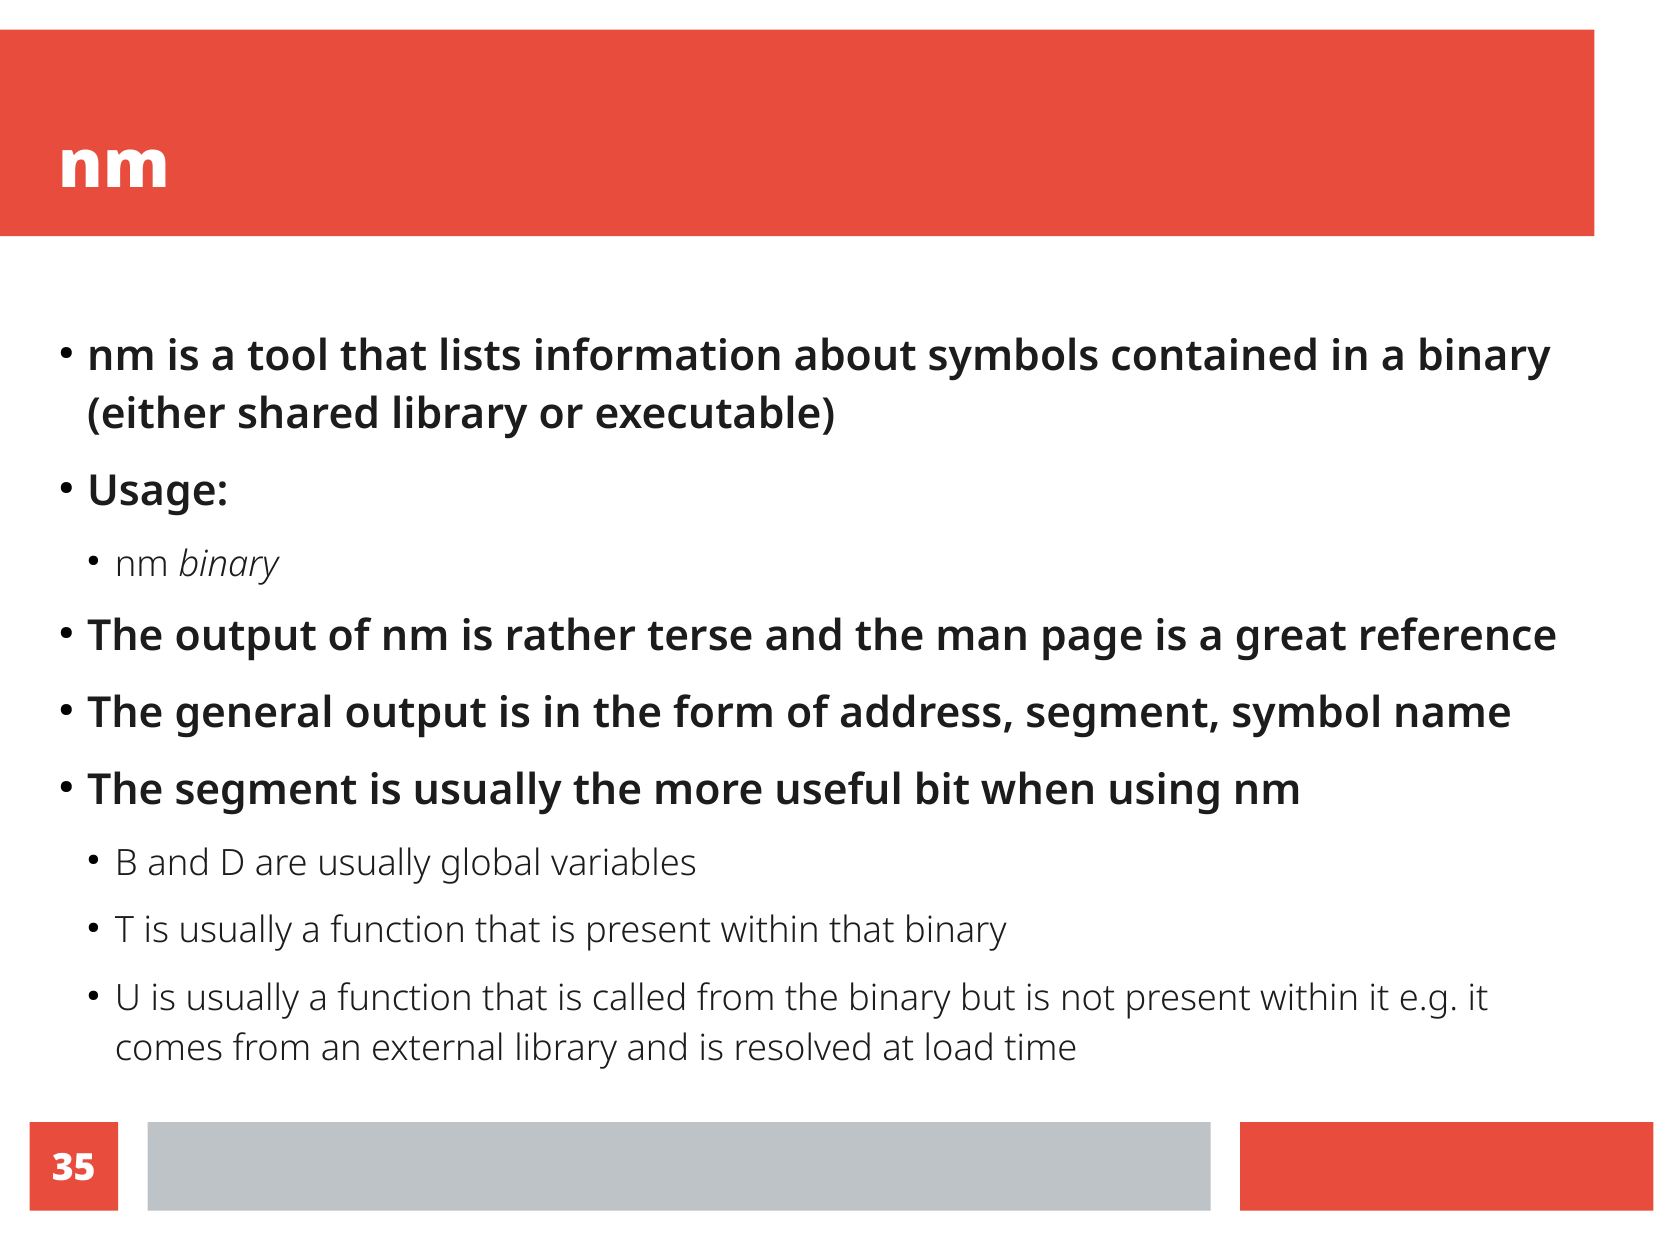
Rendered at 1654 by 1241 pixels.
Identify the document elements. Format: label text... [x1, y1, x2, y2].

title nm [59, 59, 1595, 207]
list nm is a tool that lists information about symbols contained in a binary (either shared library or executable) Usage: nm binary The output of nm is rather terse and the man page is a great reference The general output is in the form of address, segment, symbol name The segment is usually the more useful bit when using nm B and D are usually global variables T is usually a function that is present within that binary U is usually a function that is called from the binary but is not present within it e.g. it comes from an external library and is resolved at load time [59, 324, 1565, 1093]
